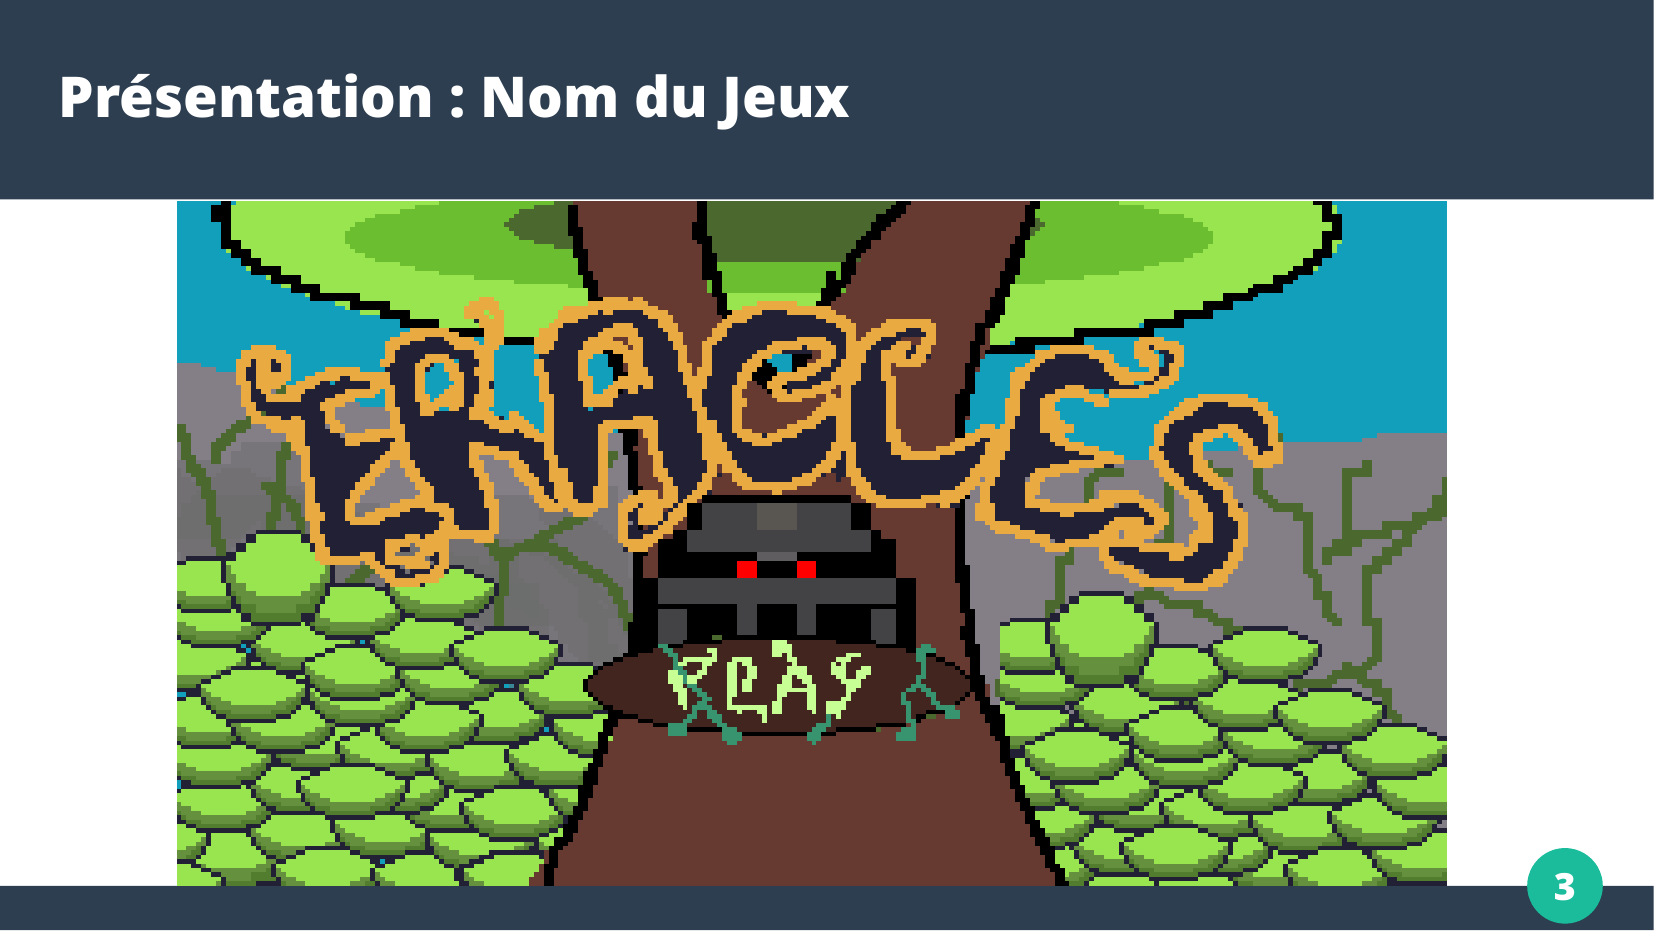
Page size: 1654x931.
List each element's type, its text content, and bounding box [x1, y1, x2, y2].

title Présentation : Nom du Jeux [59, 37, 1595, 156]
picture [177, 201, 1447, 886]
